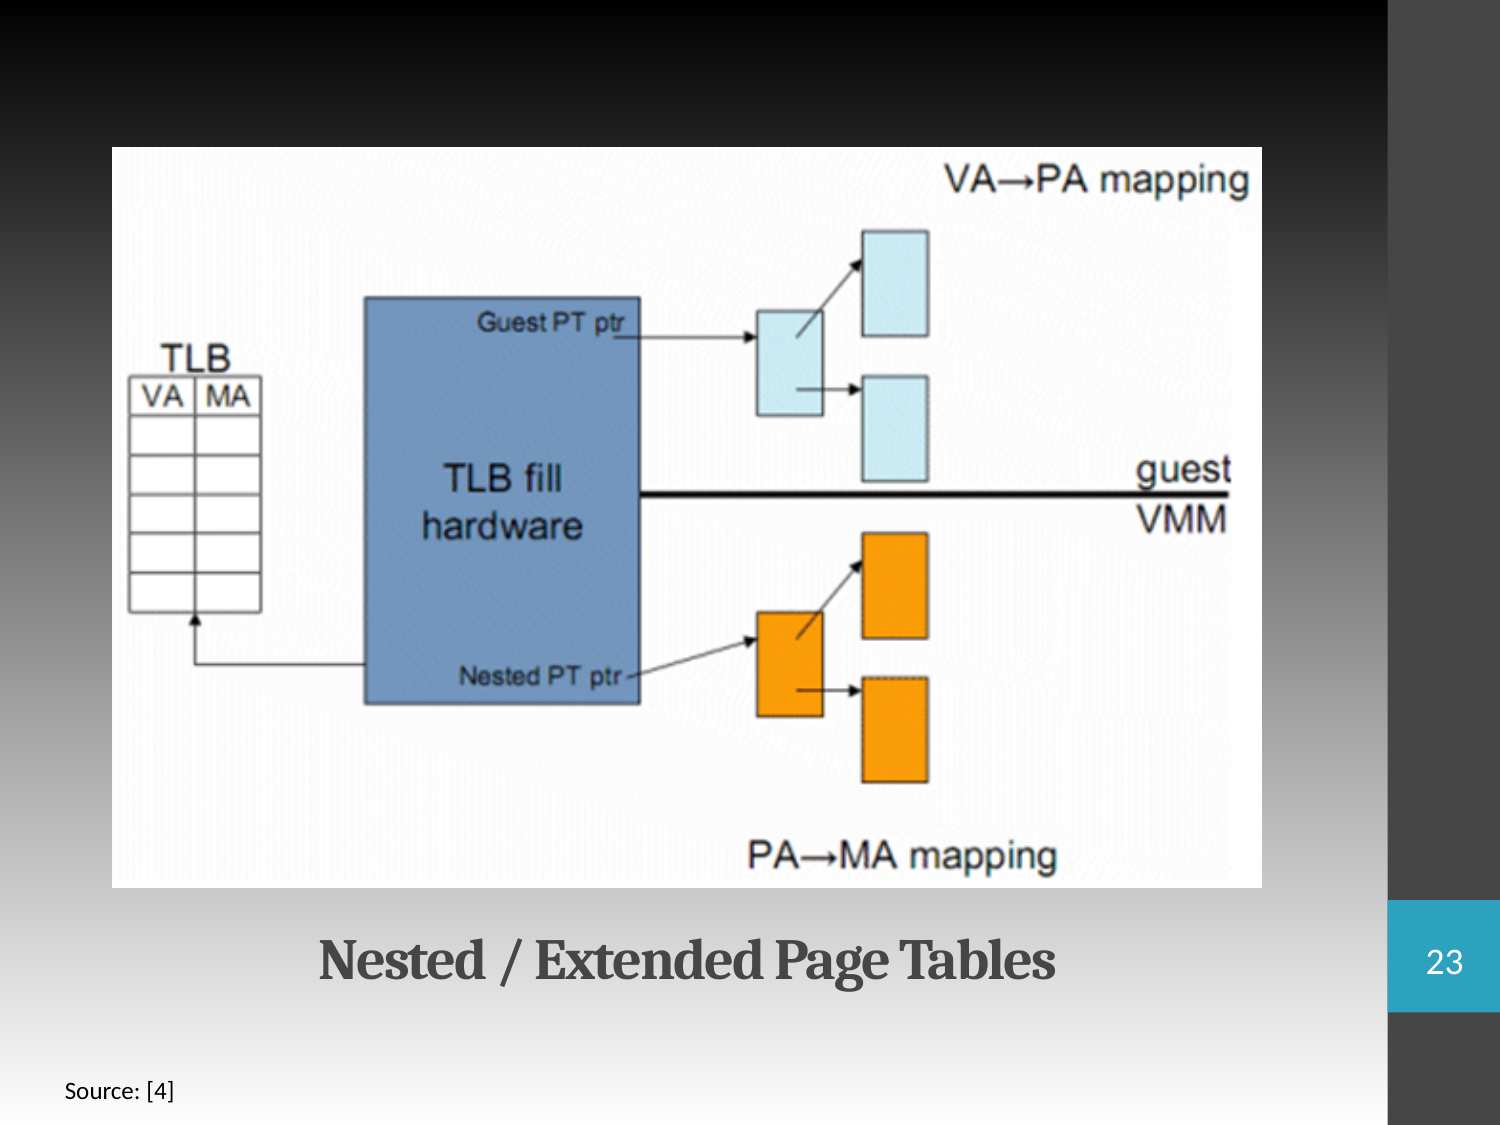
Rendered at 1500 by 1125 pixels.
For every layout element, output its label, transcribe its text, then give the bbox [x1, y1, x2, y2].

slide_number <numéro> [1399, 926, 1490, 992]
text_box Source: [4] [49, 1067, 1325, 1112]
title Nested / Extended Page Tables [50, 901, 1325, 999]
picture [112, 147, 1262, 888]
